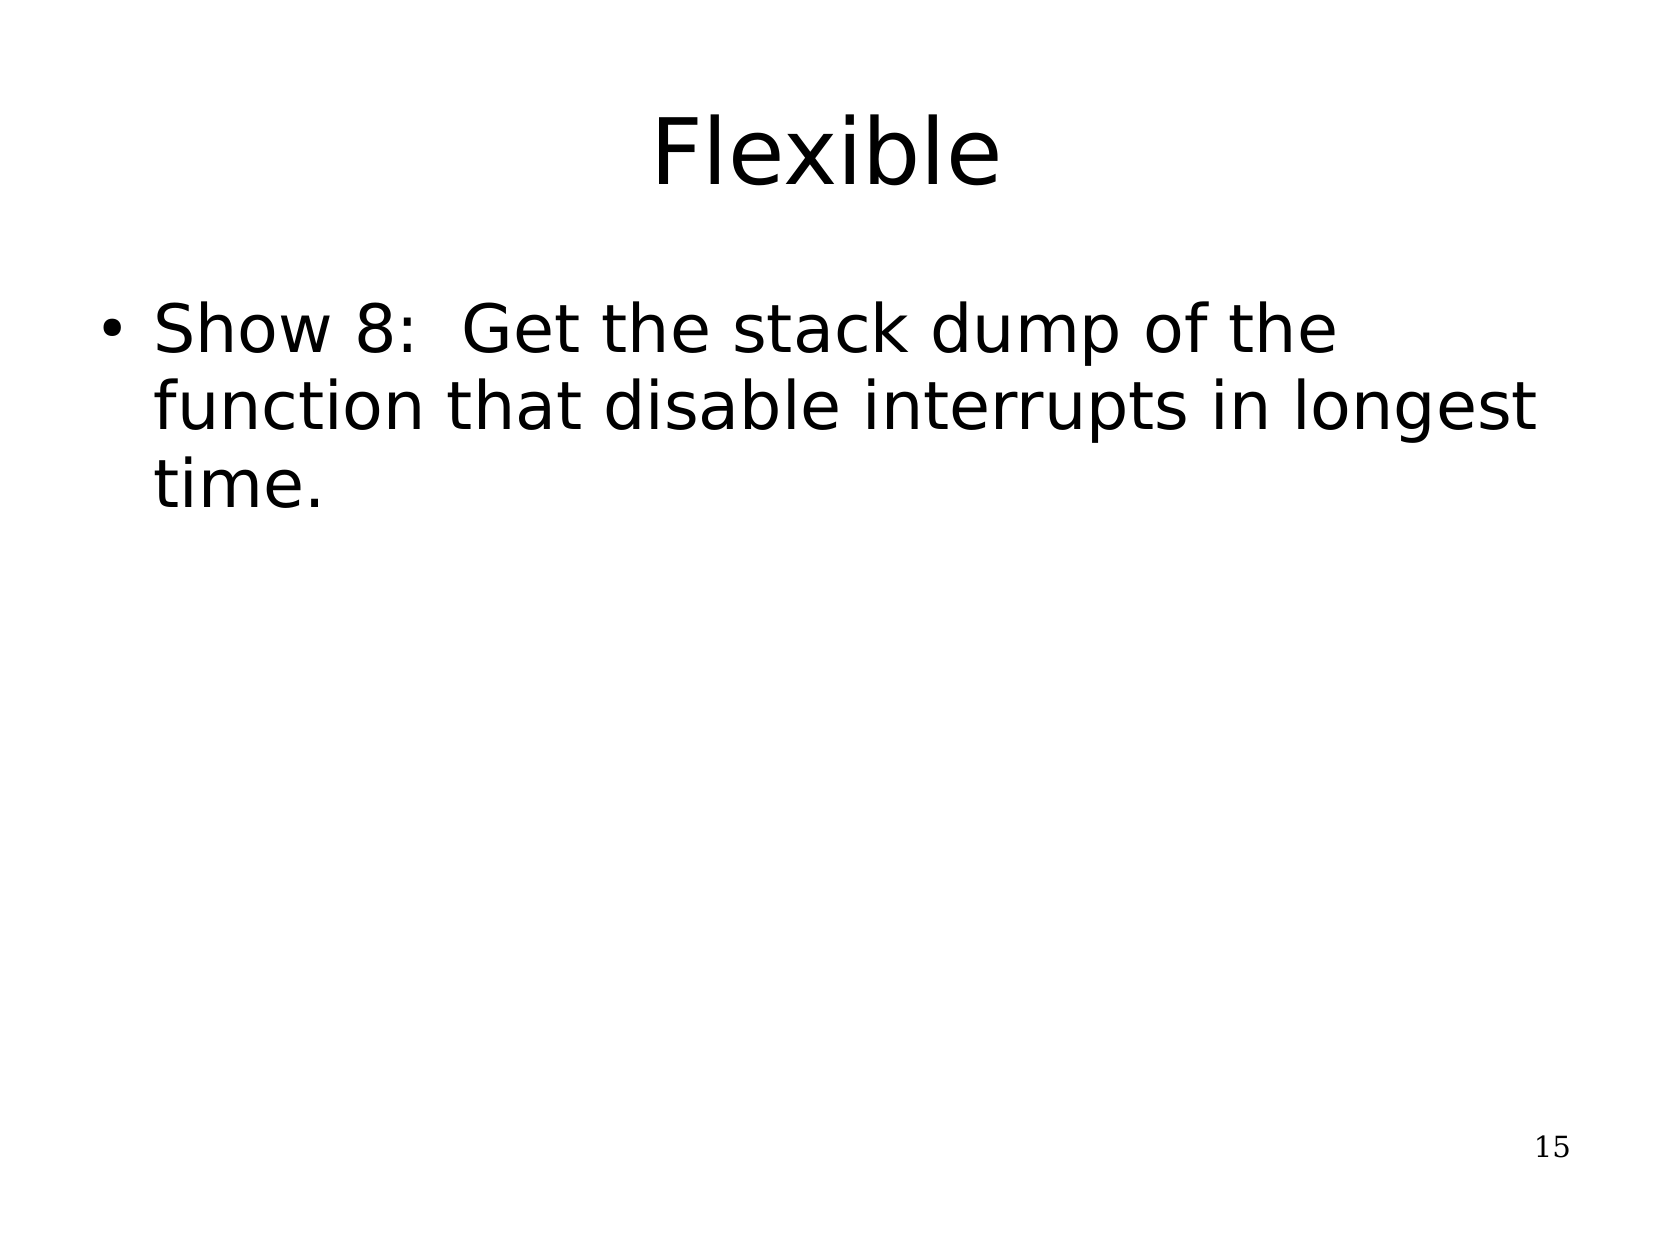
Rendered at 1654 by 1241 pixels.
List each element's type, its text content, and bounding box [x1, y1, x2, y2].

list Show 8: Get the stack dump of the function that disable interrupts in longest time. [82, 290, 1571, 1010]
title Flexible [82, 49, 1571, 257]
